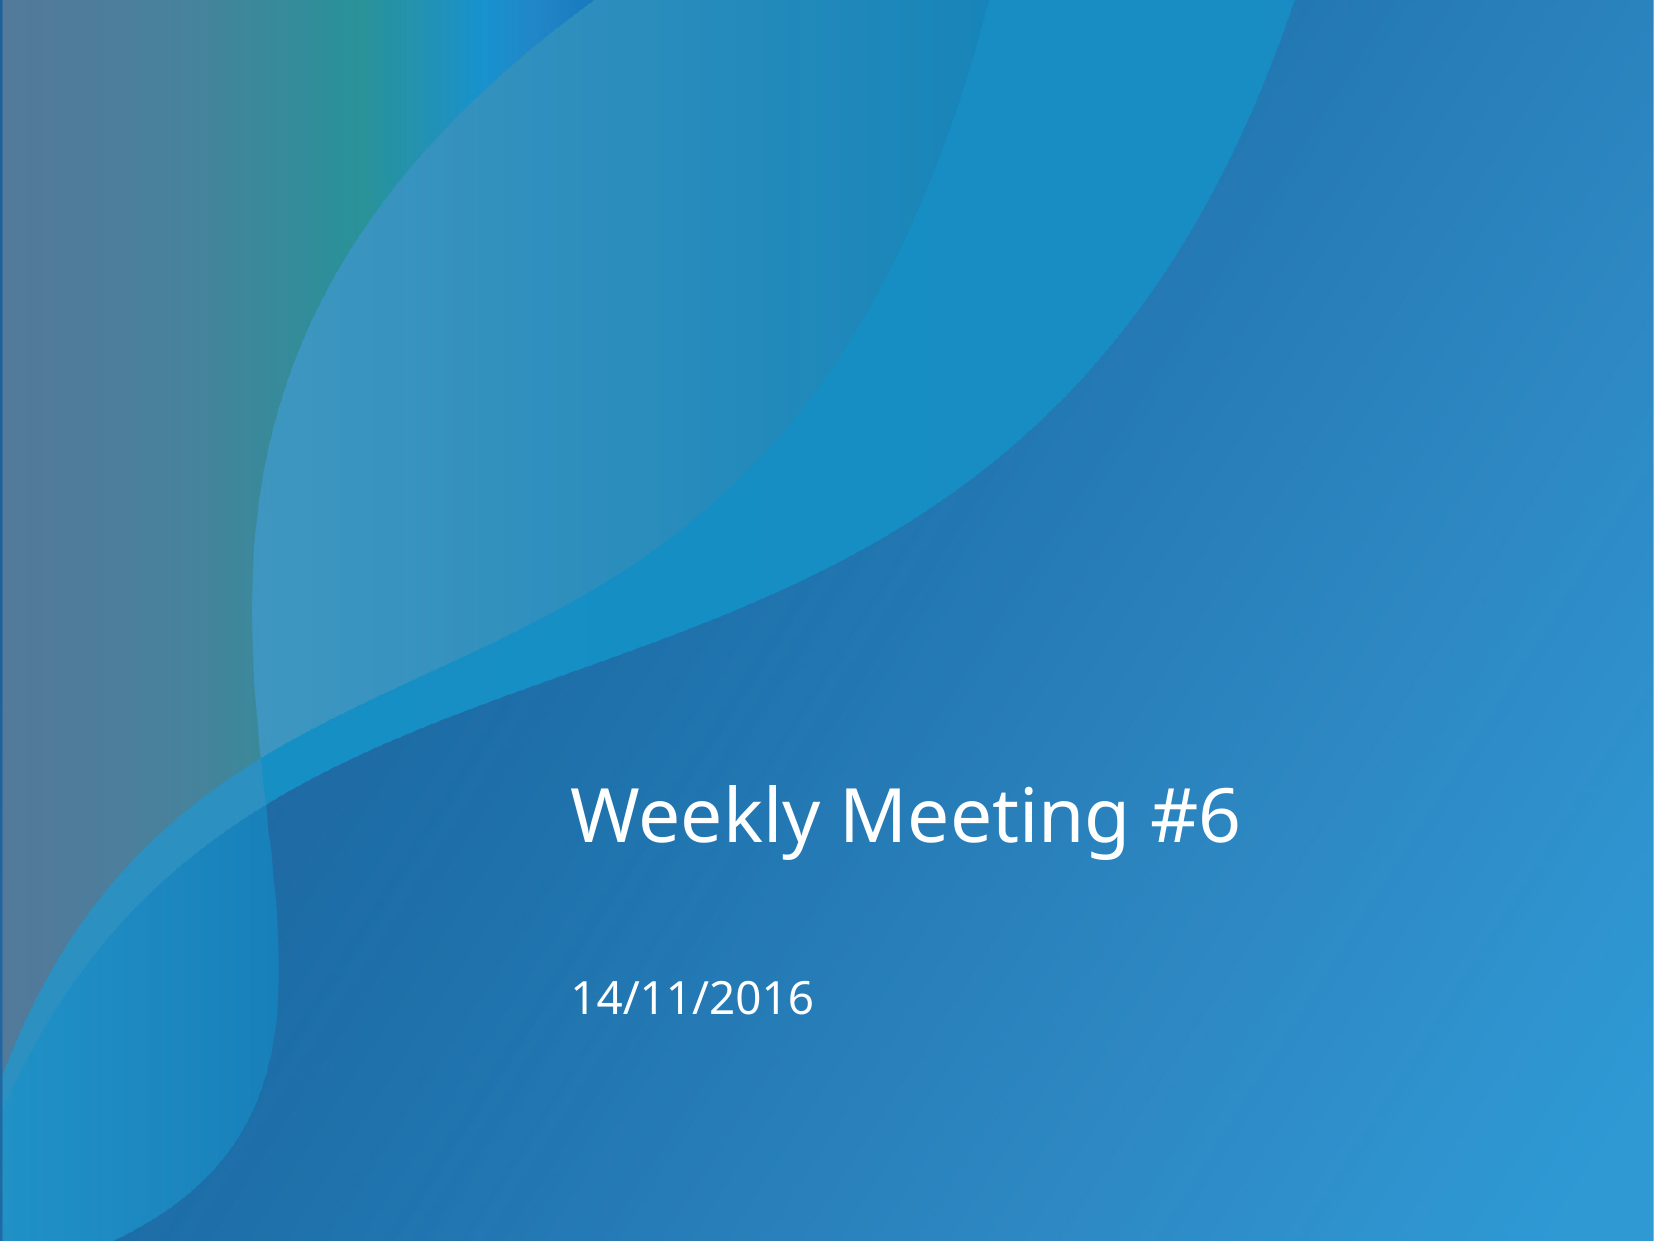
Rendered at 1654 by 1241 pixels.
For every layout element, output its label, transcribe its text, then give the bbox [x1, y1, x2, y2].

picture [0, 0, 1654, 1241]
title Weekly Meeting #6 [570, 702, 1497, 925]
subtitle 14/11/2016 [570, 927, 1262, 1066]
